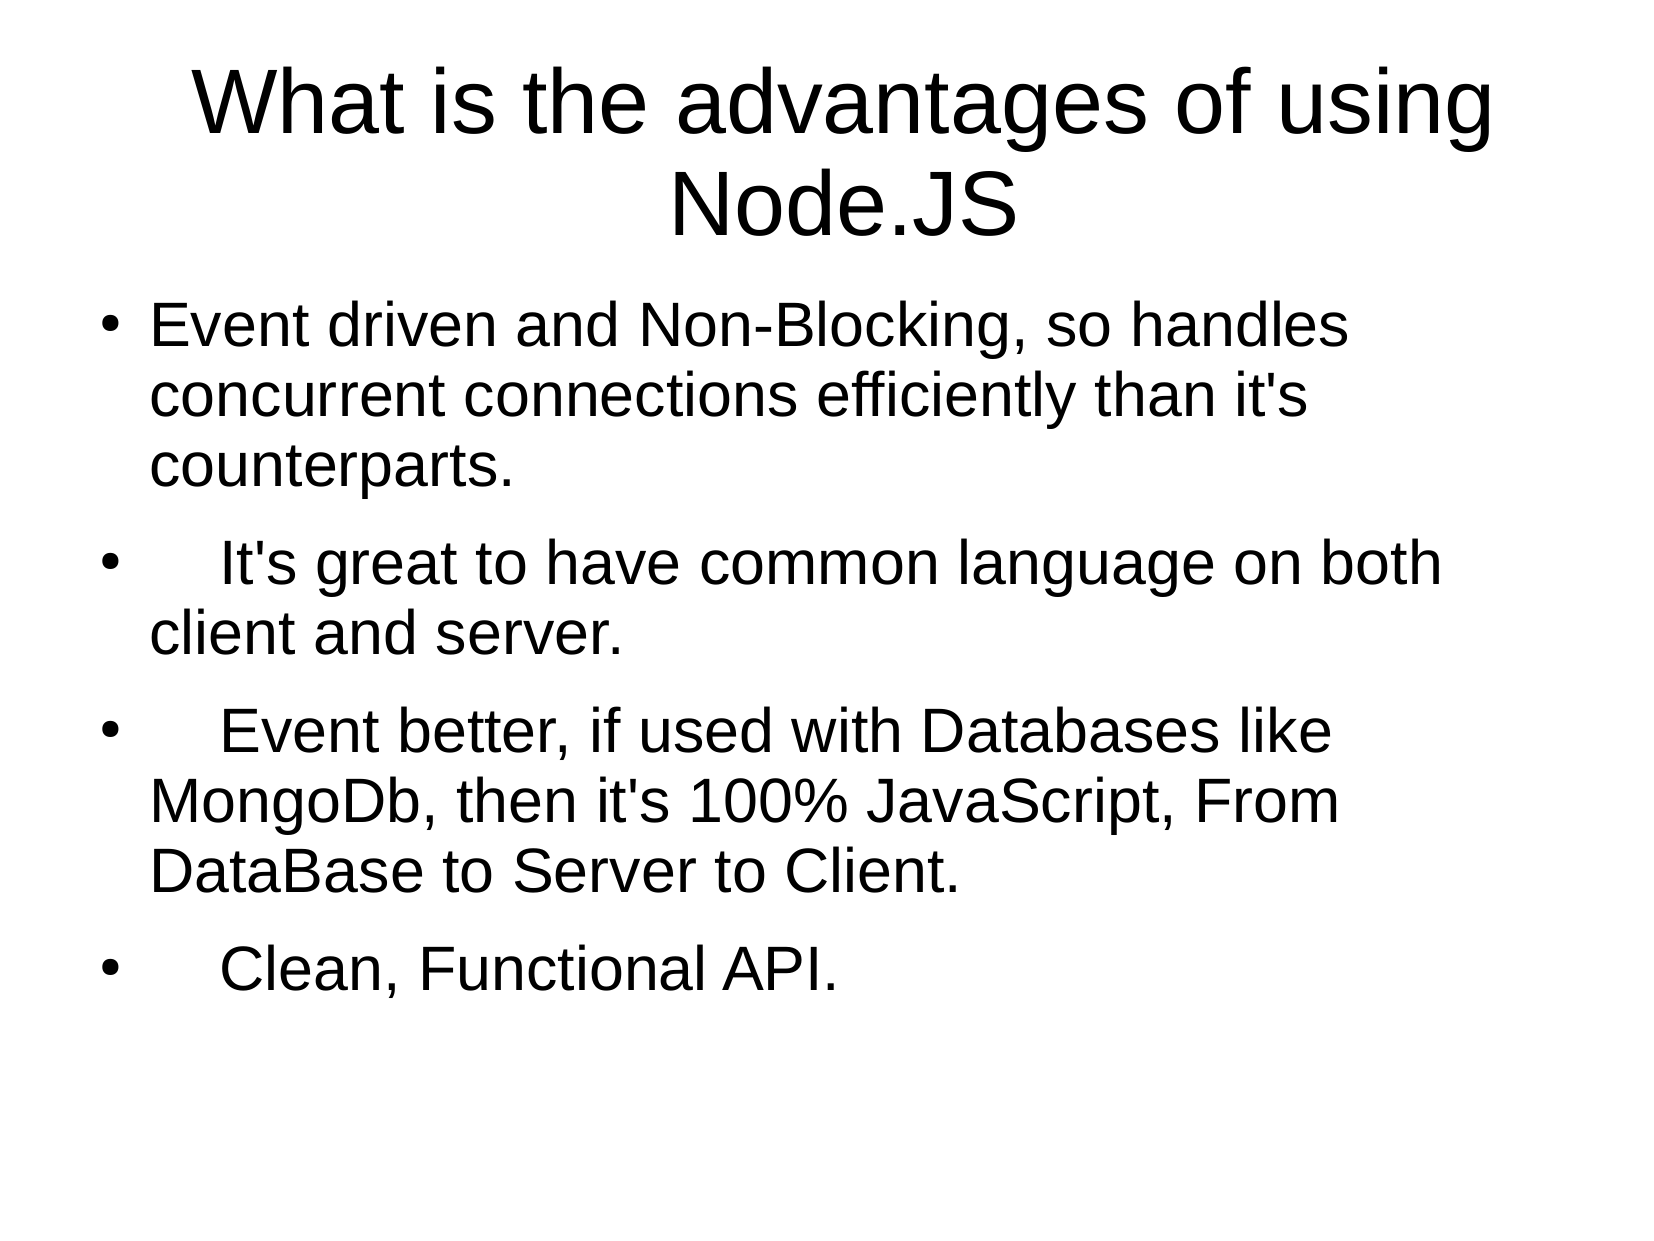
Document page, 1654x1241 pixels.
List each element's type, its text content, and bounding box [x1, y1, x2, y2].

list Event driven and Non-Blocking, so handles concurrent connections efficiently than it's counterparts. It's great to have common language on both client and server. Event better, if used with Databases like MongoDb, then it's 100% JavaScript, From DataBase to Server to Client. Clean, Functional API. [82, 290, 1571, 1010]
title What is the advantages of using Node.JS [82, 49, 1571, 257]
